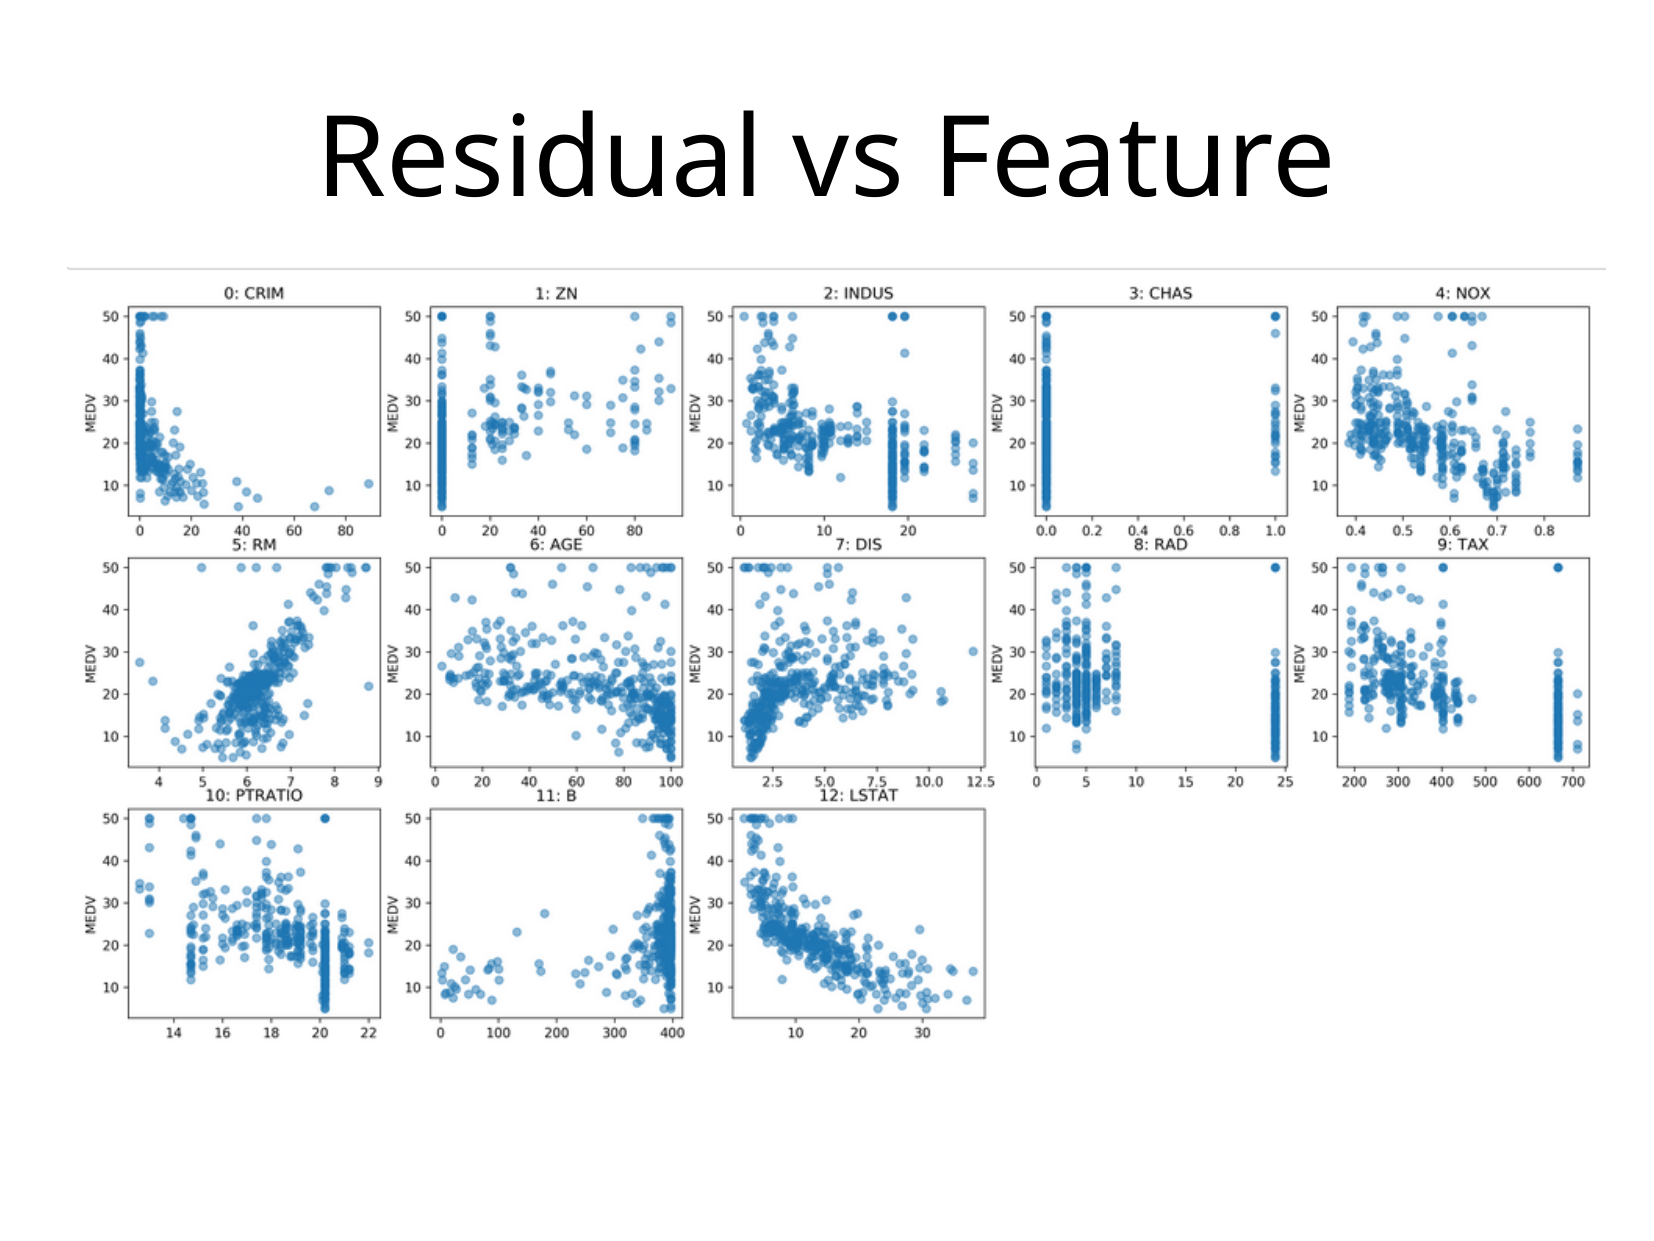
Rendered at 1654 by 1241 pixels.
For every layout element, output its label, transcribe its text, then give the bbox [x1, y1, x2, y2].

title Residual vs Feature [82, 49, 1571, 257]
picture [67, 267, 1606, 1051]
